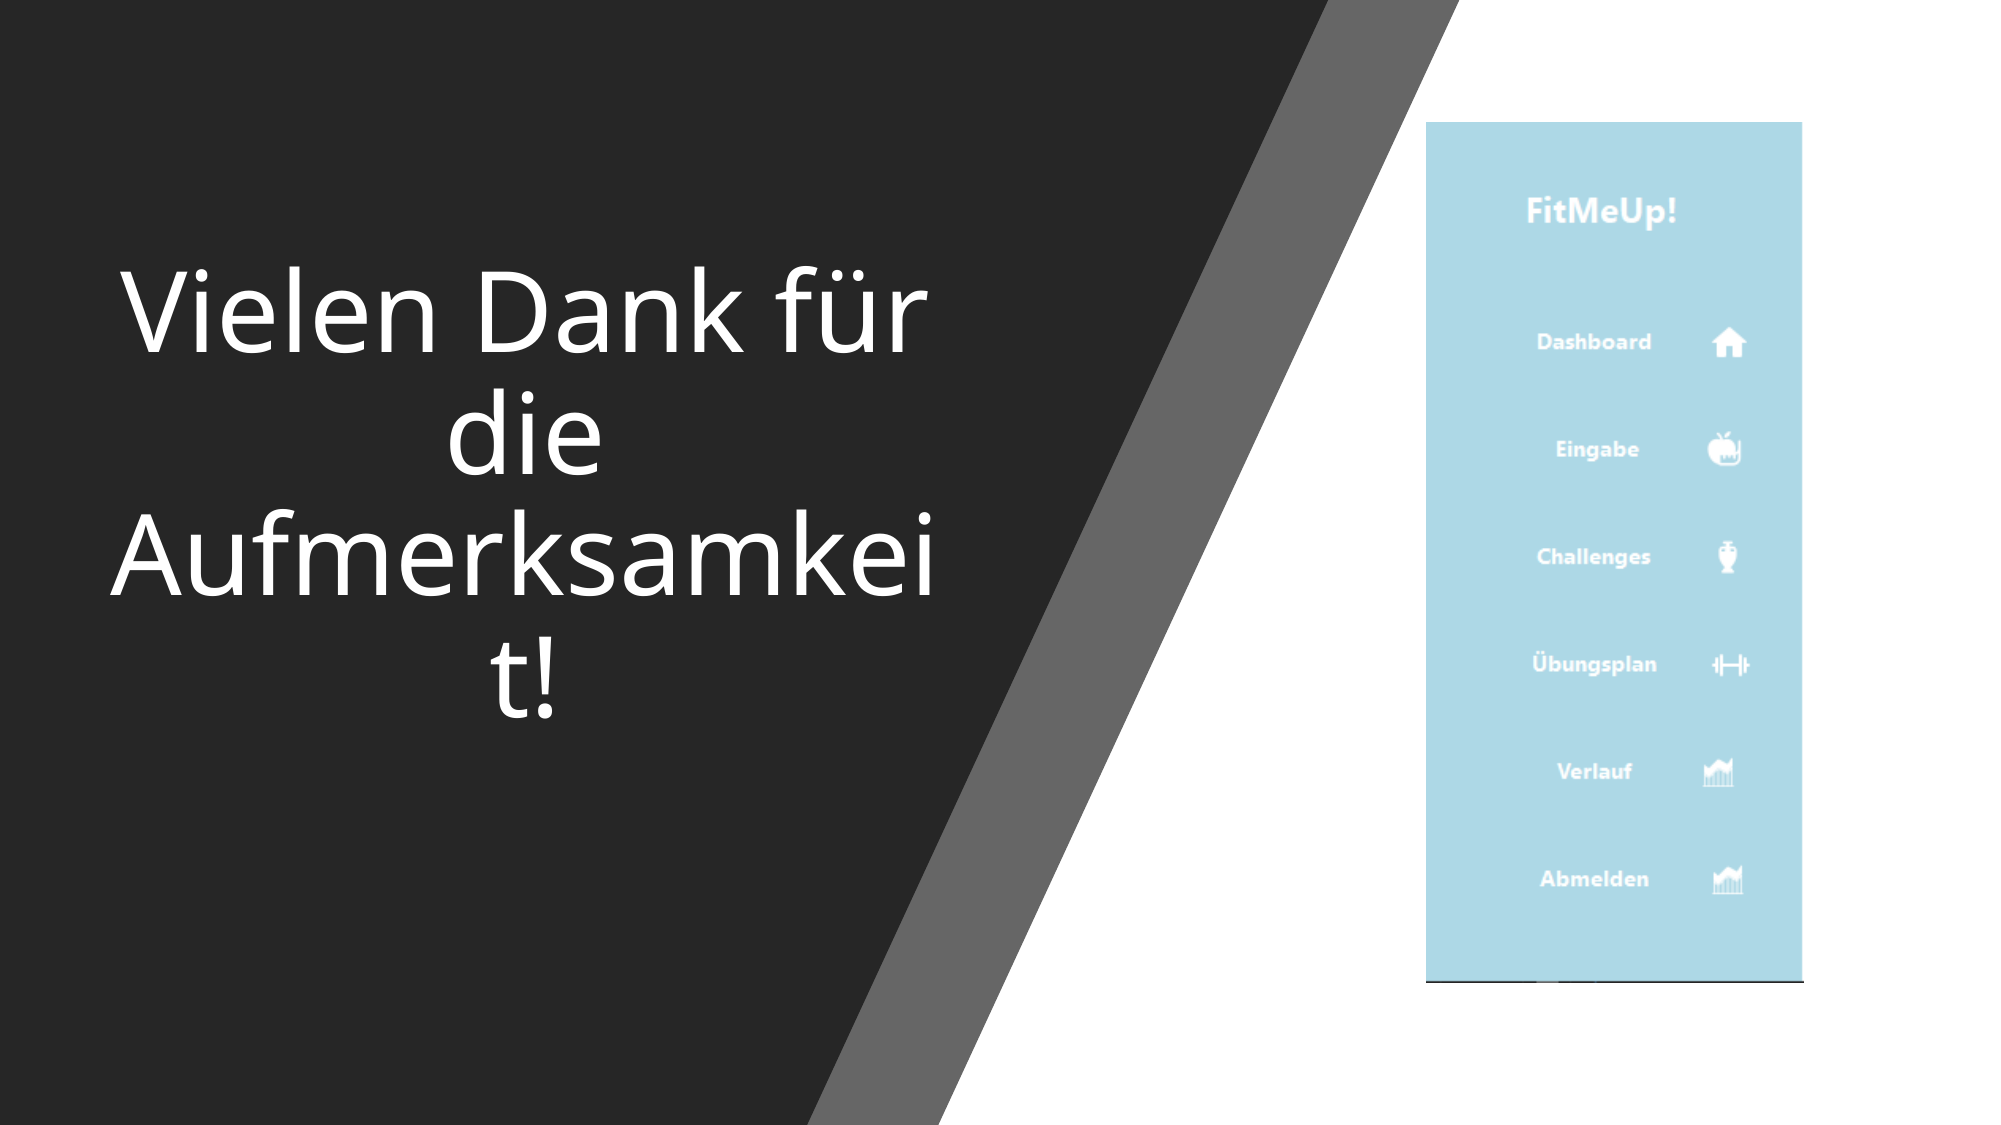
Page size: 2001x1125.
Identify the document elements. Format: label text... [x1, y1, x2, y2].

text_box [0, 0, 2000, 1125]
title Vielen Dank für die Aufmerksamkeit! [91, 245, 960, 750]
picture [1426, 122, 1804, 983]
